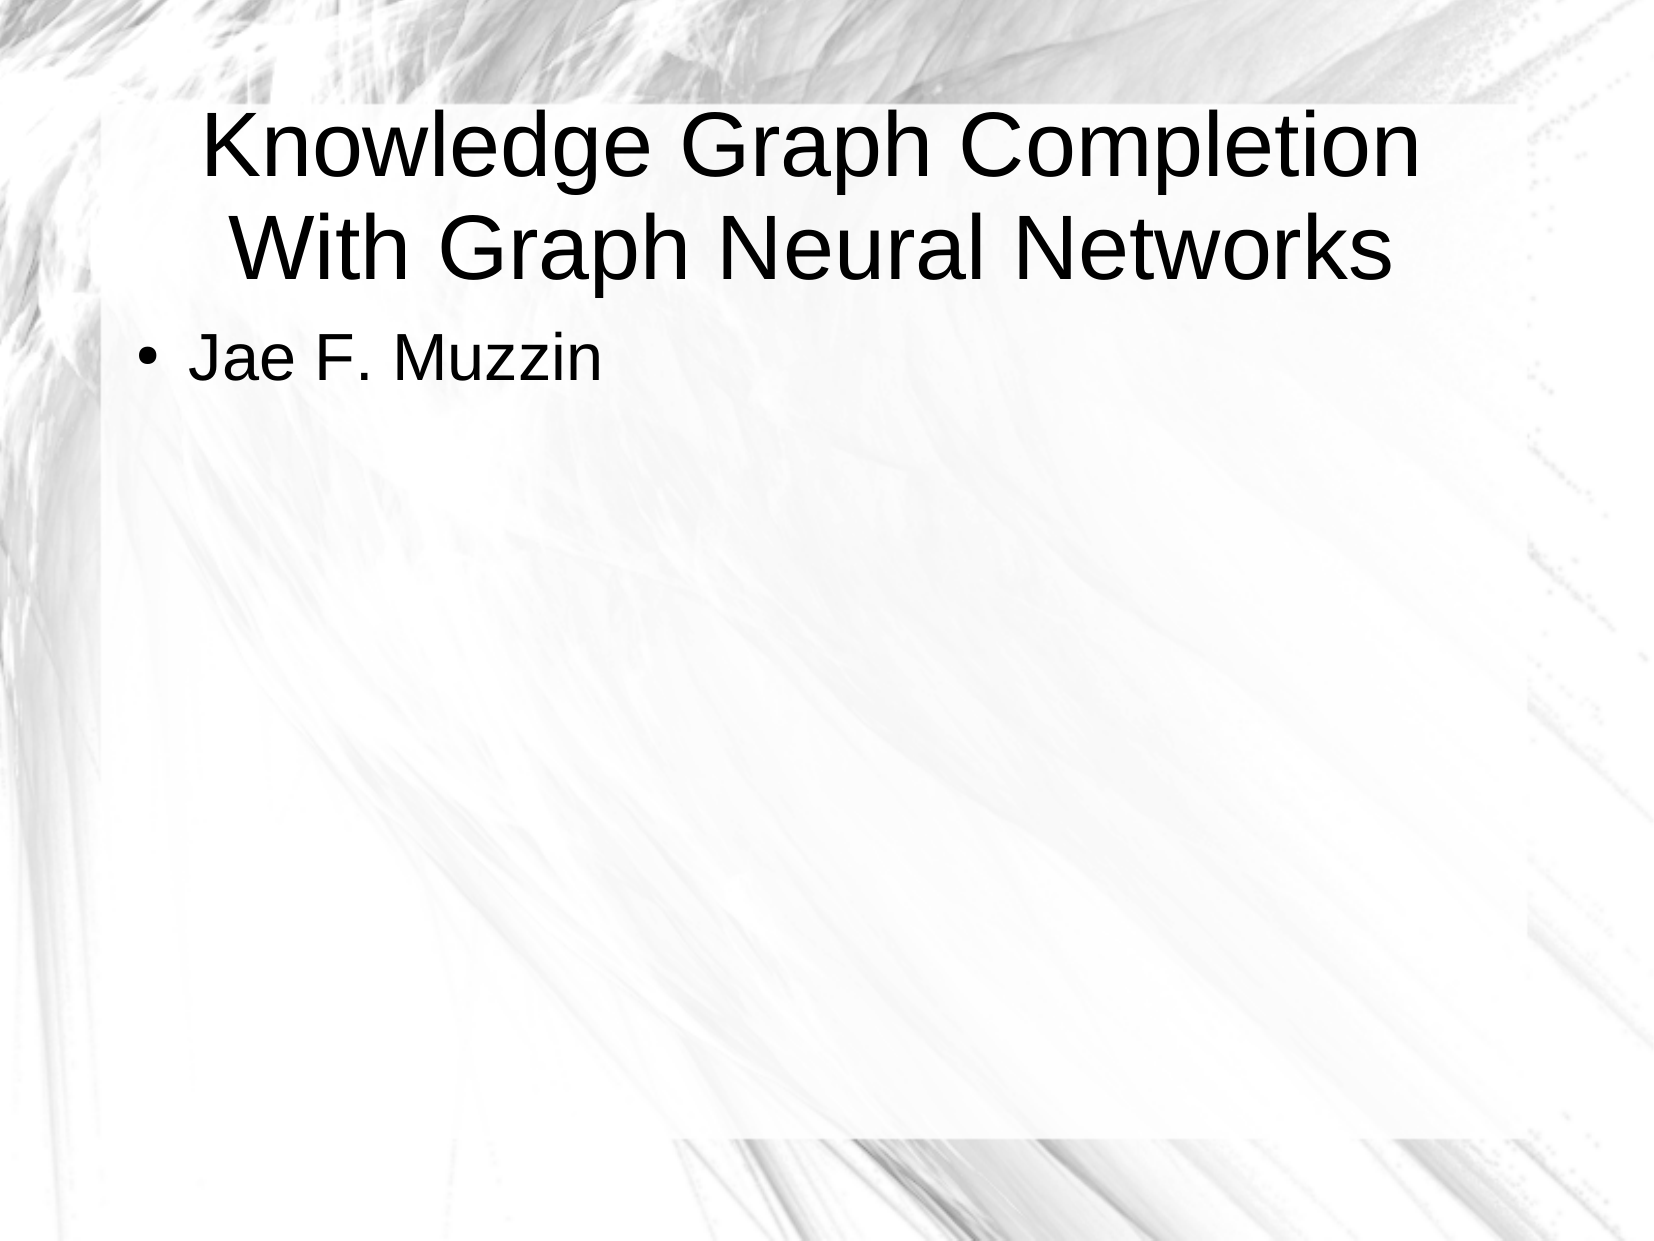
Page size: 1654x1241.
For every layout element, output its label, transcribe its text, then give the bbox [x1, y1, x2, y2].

list Jae F. Muzzin [118, 319, 1571, 931]
picture [0, 0, 1654, 1241]
title Knowledge Graph Completion With Graph Neural Networks [118, 93, 1506, 299]
